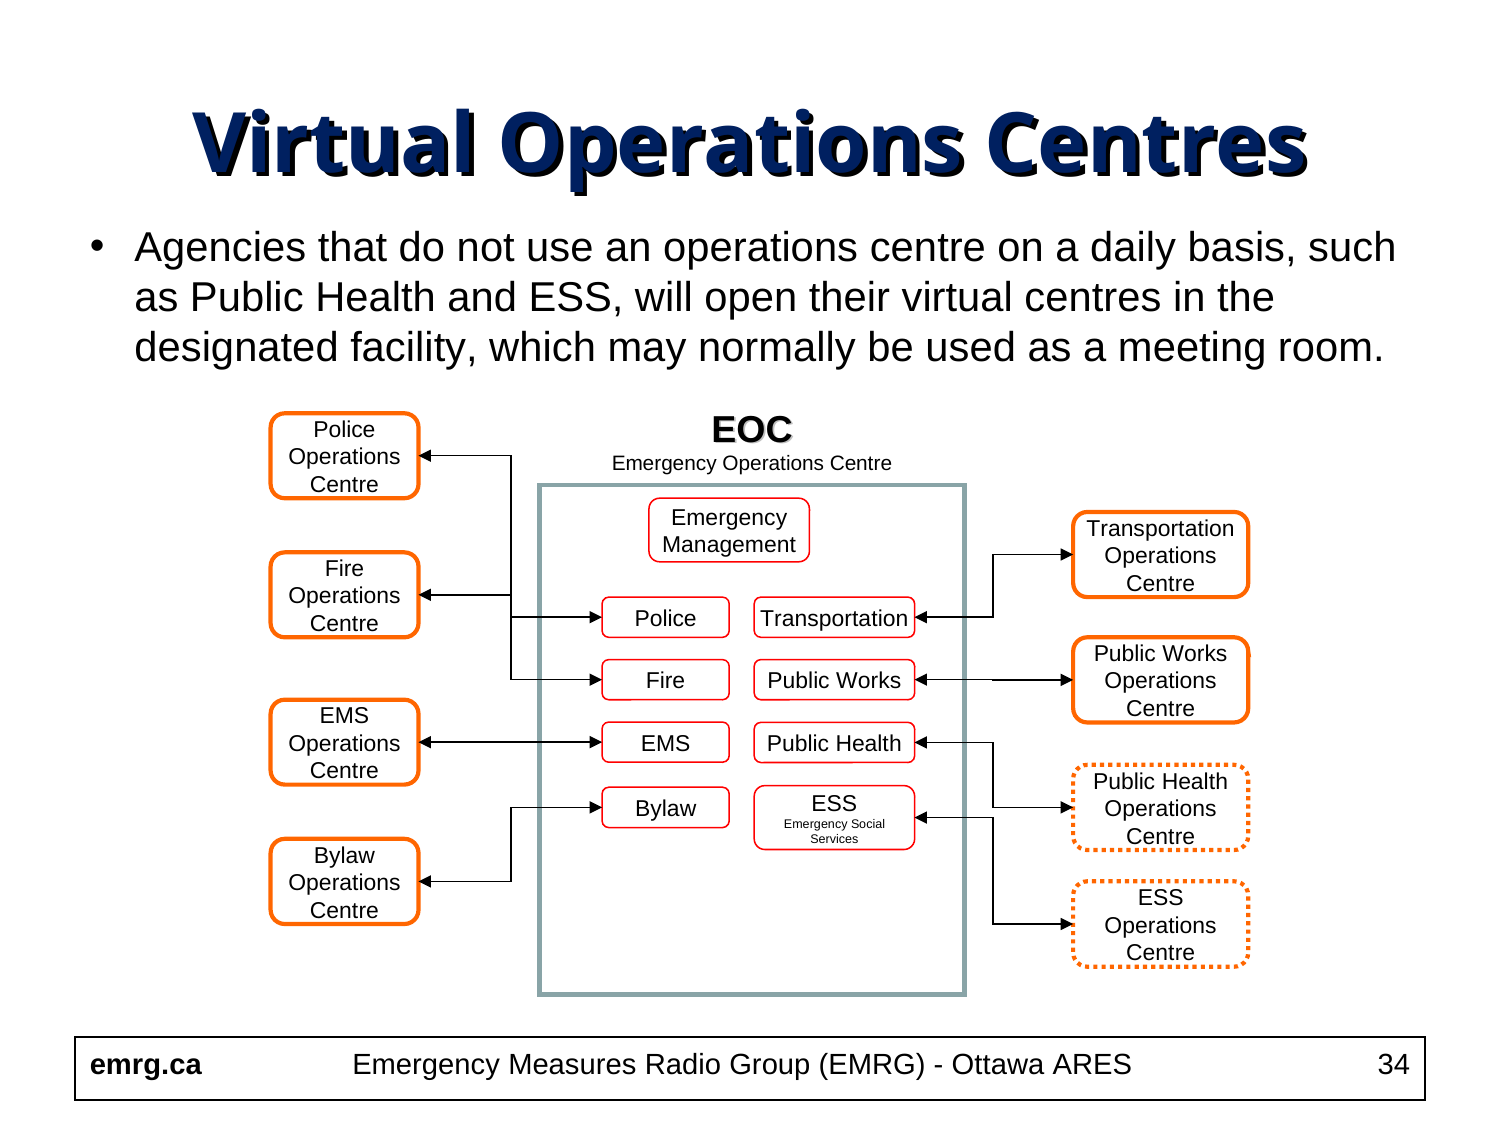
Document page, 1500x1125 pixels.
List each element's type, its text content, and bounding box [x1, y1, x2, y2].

text_box Public Health [754, 722, 915, 763]
text_box Public Works [754, 659, 915, 700]
text_box Police Operations Centre [270, 413, 419, 499]
text_box Agencies that do not use an operations centre on a daily basis, such as Public Health and ESS, will open their virtual centres in the designated facility, which may normally be used as a meeting room. [75, 212, 1426, 378]
text_box Emergency Management [648, 498, 810, 562]
text_box Fire Operations Centre [270, 552, 419, 638]
text_box Bylaw [602, 787, 730, 828]
text_box ESS Operations Centre [1073, 881, 1249, 967]
text_box EMS Operations Centre [270, 699, 419, 785]
text_box Public Works Operations Centre [1073, 637, 1249, 723]
text_box Emergency Measures Radio Group (EMRG) - Ottawa ARES [247, 1037, 1238, 1103]
text_box <number> [1246, 1037, 1426, 1103]
text_box Police [602, 597, 730, 638]
text_box EOC Emergency Operations Centre [589, 396, 915, 483]
title Virtual Operations Centres [75, 45, 1426, 212]
text_box Bylaw Operations Centre [270, 838, 419, 925]
text_box Public Health Operations Centre [1073, 764, 1249, 851]
text_box Transportation Operations Centre [1073, 511, 1249, 598]
text_box Fire [602, 659, 730, 700]
text_box ESS Emergency Social Services [754, 785, 915, 850]
text_box EMS [602, 722, 730, 763]
text_box Transportation [754, 597, 915, 638]
